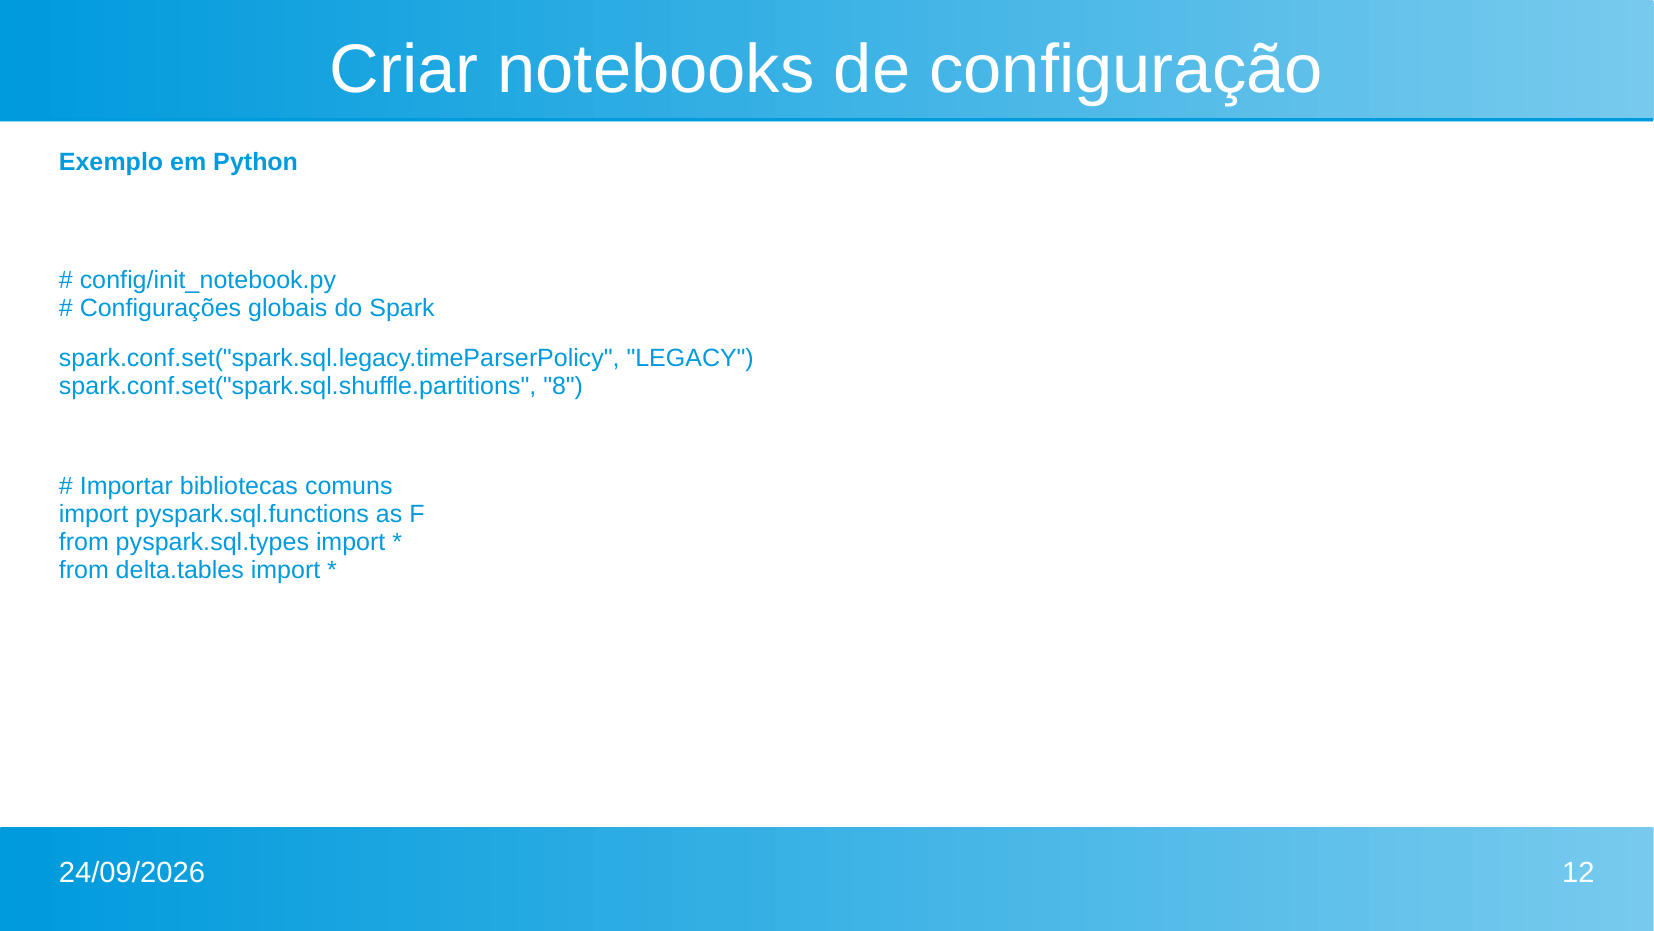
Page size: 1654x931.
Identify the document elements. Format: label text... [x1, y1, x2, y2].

list Exemplo em Python [59, 147, 1595, 237]
list # config/init_notebook.py # Configurações globais do Spark spark.conf.set("spark.sql.legacy.timeParserPolicy", "LEGACY") spark.conf.set("spark.sql.shuffle.partitions", "8") # Importar bibliotecas comuns import pyspark.sql.functions as F from pyspark.sql.types import * from delta.tables import * [59, 265, 1595, 768]
title Criar notebooks de configuração [59, 29, 1595, 108]
